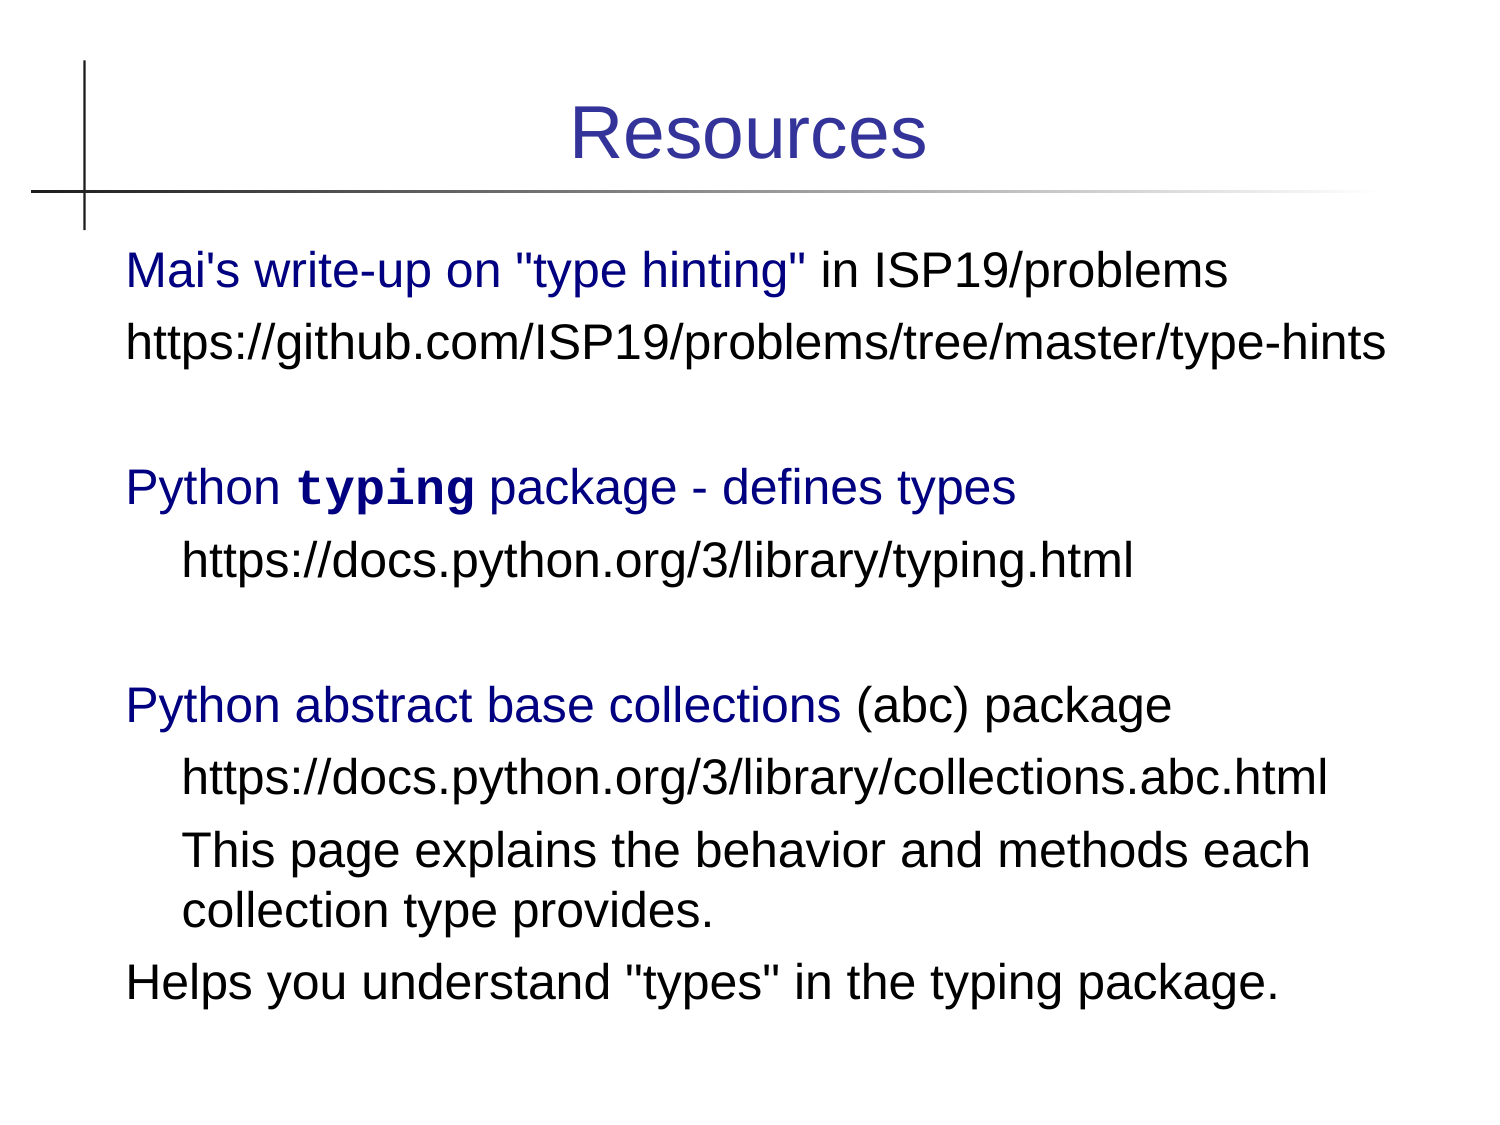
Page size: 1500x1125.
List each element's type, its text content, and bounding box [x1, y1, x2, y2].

list Mai's write-up on "type hinting" in ISP19/problems https://github.com/ISP19/problems/tree/master/type-hints Python typing package - defines types https://docs.python.org/3/library/typing.html Python abstract base collections (abc) package https://docs.python.org/3/library/collections.abc.html This page explains the behavior and methods each collection type provides. Helps you understand "types" in the typing package. [110, 229, 1408, 1066]
title Resources [100, 42, 1397, 182]
